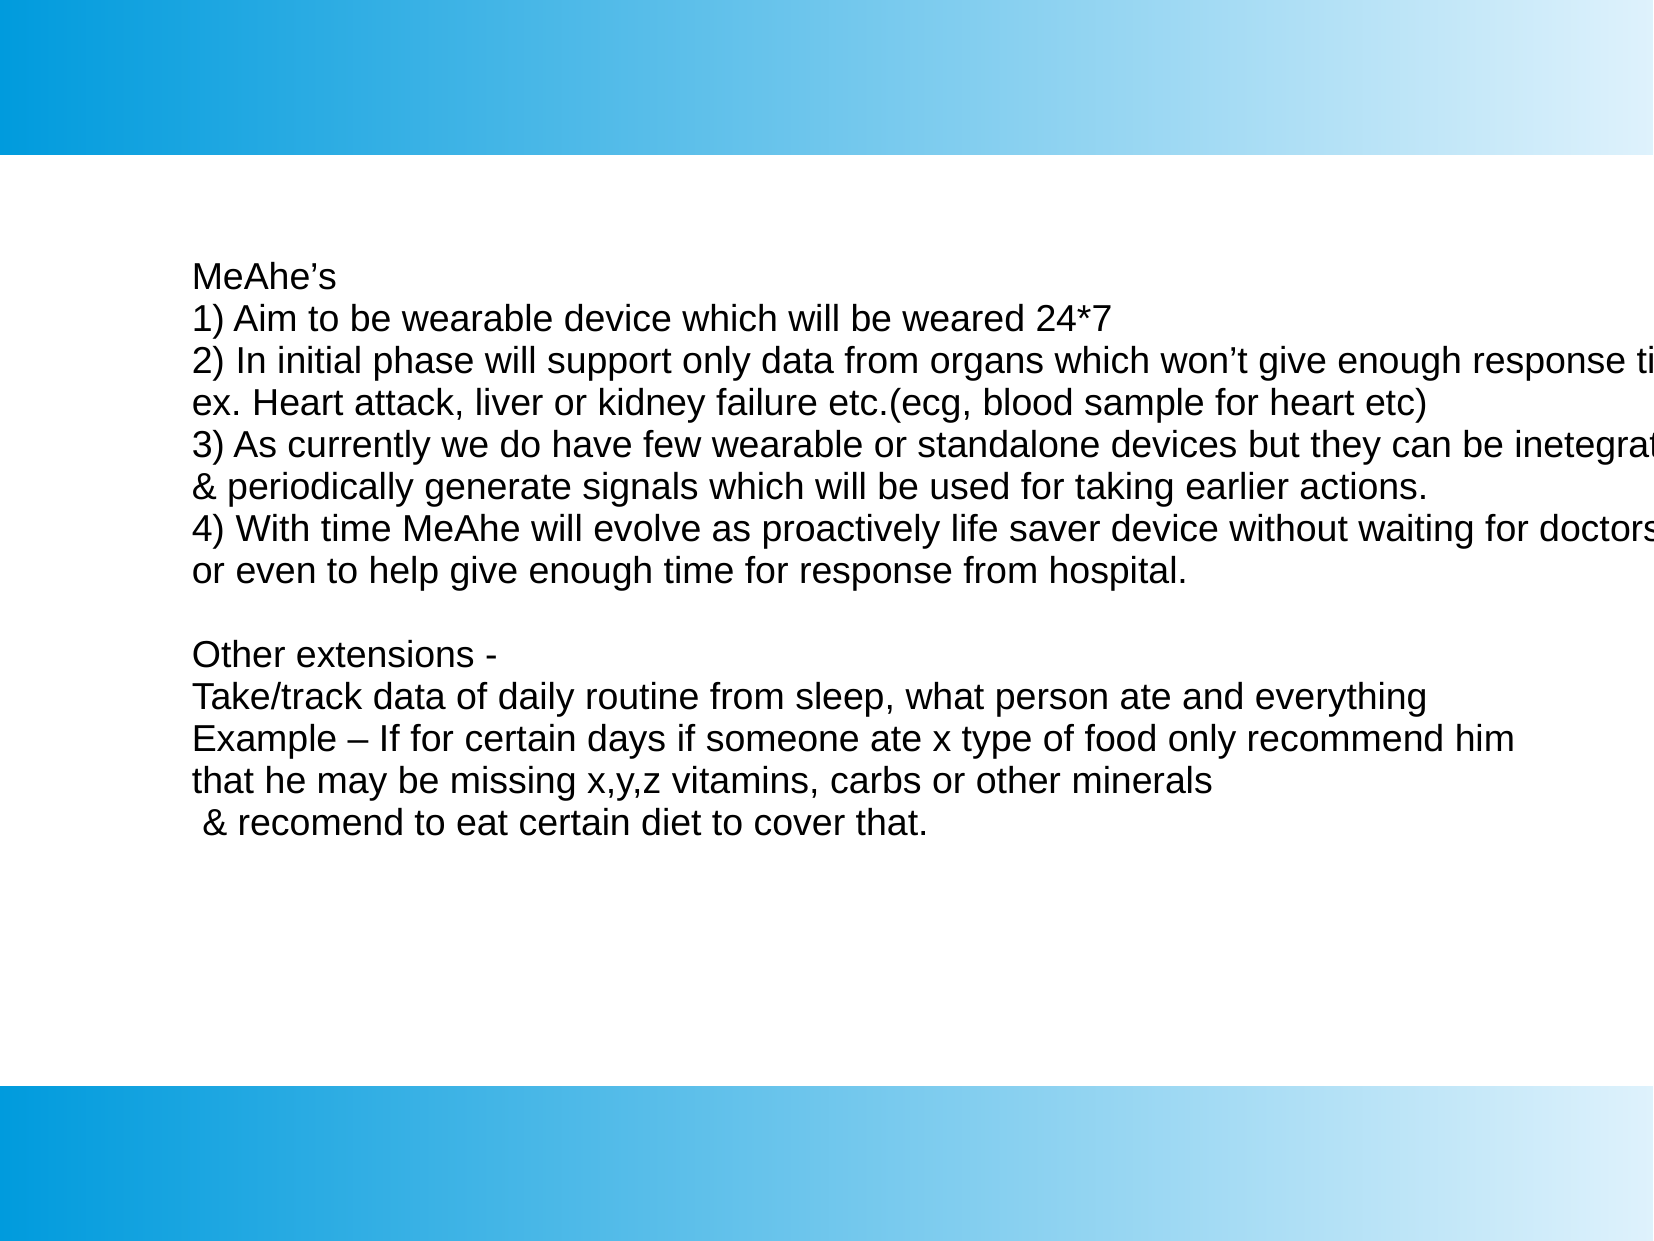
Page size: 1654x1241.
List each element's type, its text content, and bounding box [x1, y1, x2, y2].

text_box MeAhe’s 1) Aim to be wearable device which will be weared 24*7 2) In initial phase will support only data from organs which won’t give enough response time ex. Heart attack, liver or kidney failure etc.(ecg, blood sample for heart etc) 3) As currently we do have few wearable or standalone devices but they can be inetegrated & periodically generate signals which will be used for taking earlier actions. 4) With time MeAhe will evolve as proactively life saver device without waiting for doctors decision or even to help give enough time for response from hospital. Other extensions - Take/track data of daily routine from sleep, what person ate and everything Example – If for certain days if someone ate x type of food only recommend him that he may be missing x,y,z vitamins, carbs or other minerals & recomend to eat certain diet to cover that. [177, 248, 1654, 935]
